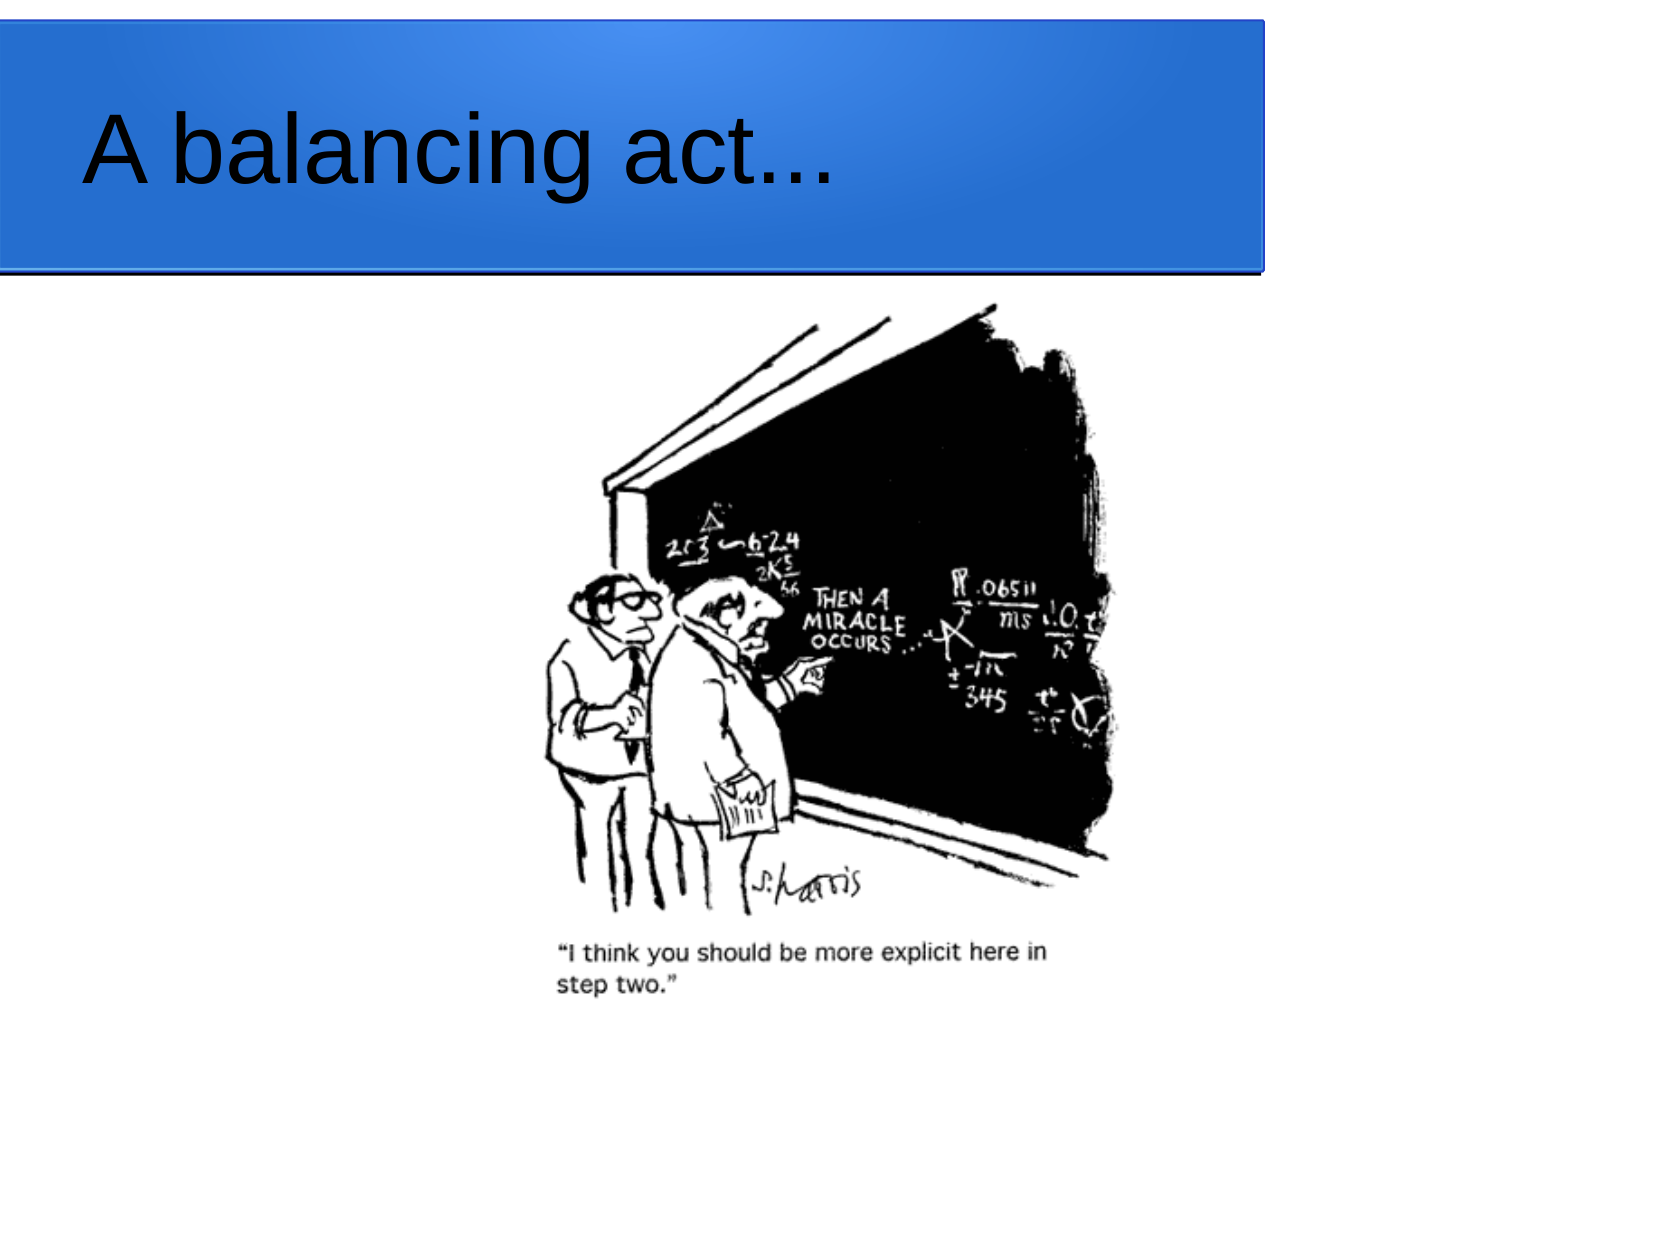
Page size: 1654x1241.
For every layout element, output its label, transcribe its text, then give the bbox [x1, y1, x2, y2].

picture [510, 299, 1143, 1019]
title A balancing act... [82, 47, 1235, 252]
